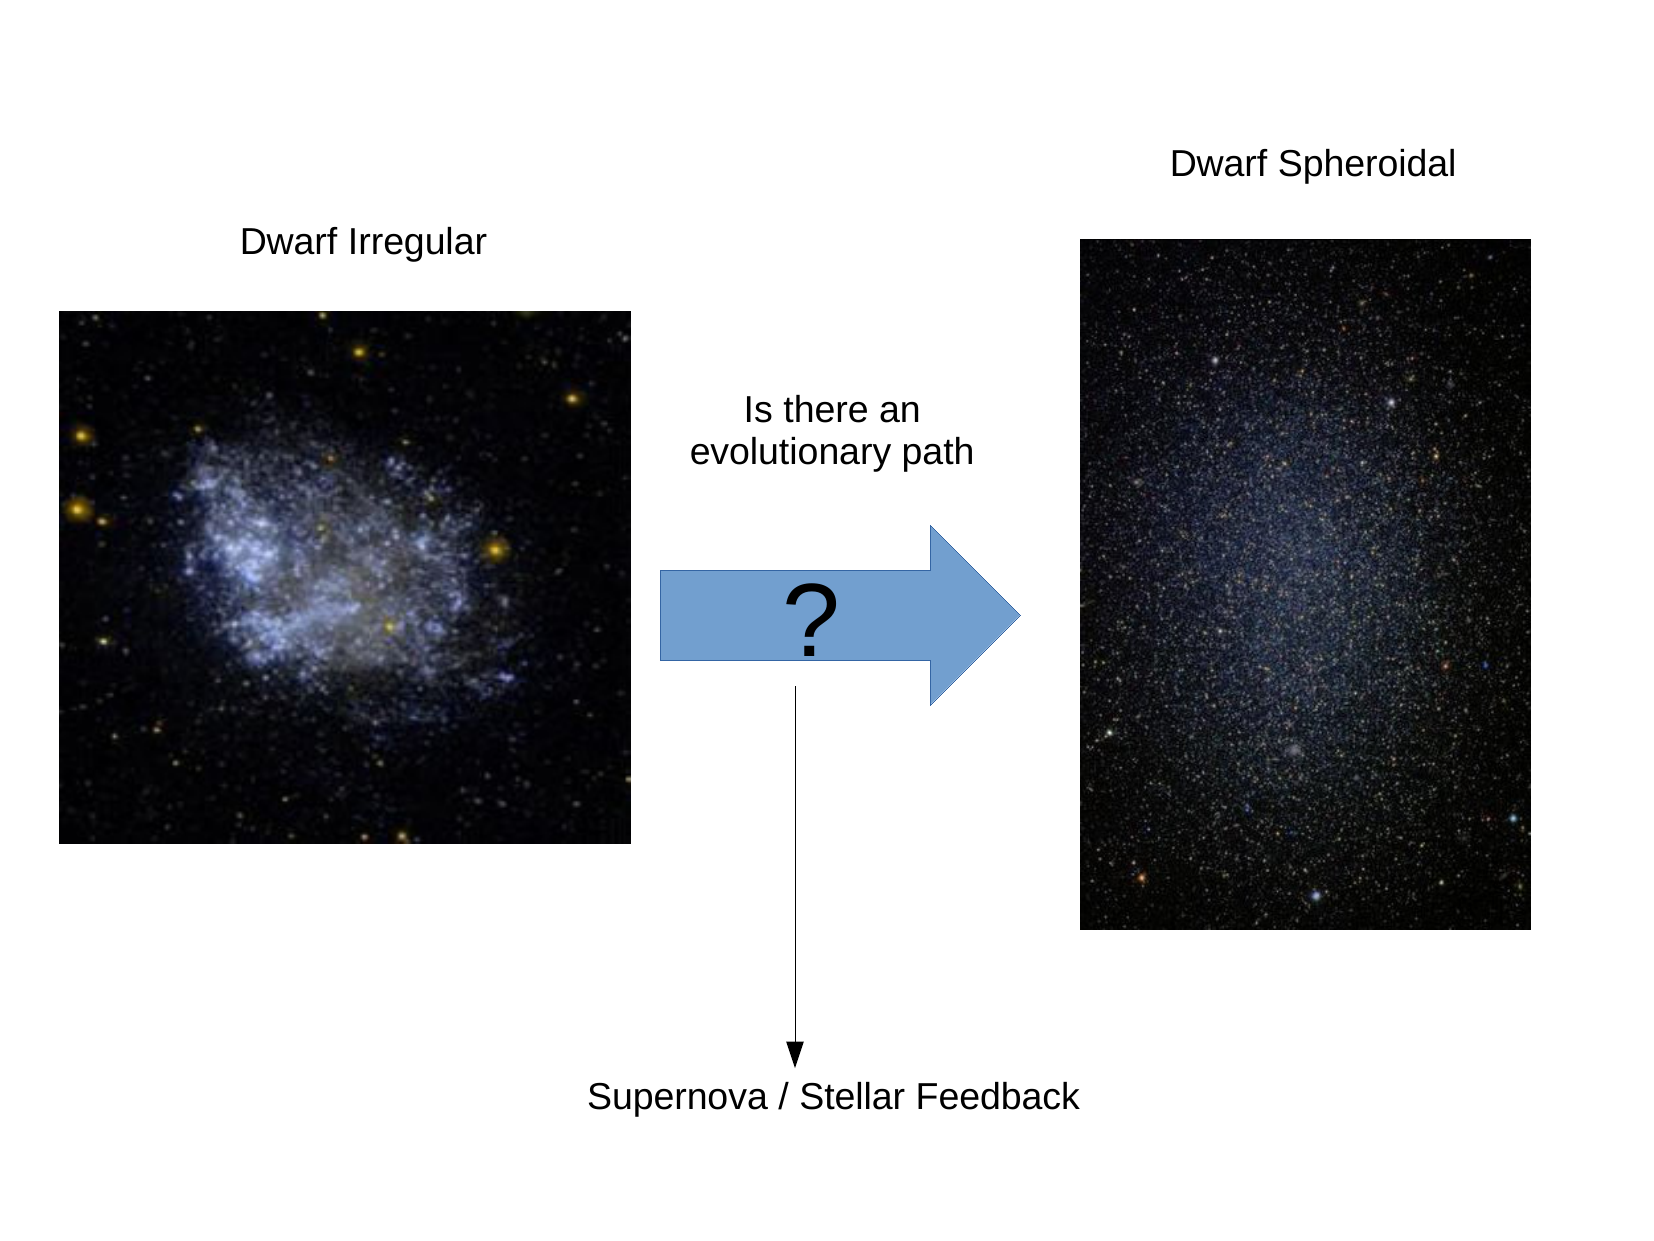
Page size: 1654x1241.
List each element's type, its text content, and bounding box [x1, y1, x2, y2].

text_box Is there an evolutionary path [675, 381, 990, 481]
picture [1080, 239, 1531, 931]
text_box ? [767, 555, 856, 687]
text_box Dwarf Irregular [225, 213, 503, 271]
text_box [660, 570, 767, 661]
text_box Dwarf Spheroidal [1155, 135, 1472, 192]
text_box Supernova / Stellar Feedback [572, 1068, 1096, 1126]
picture [59, 311, 631, 844]
text_box [856, 525, 1021, 706]
